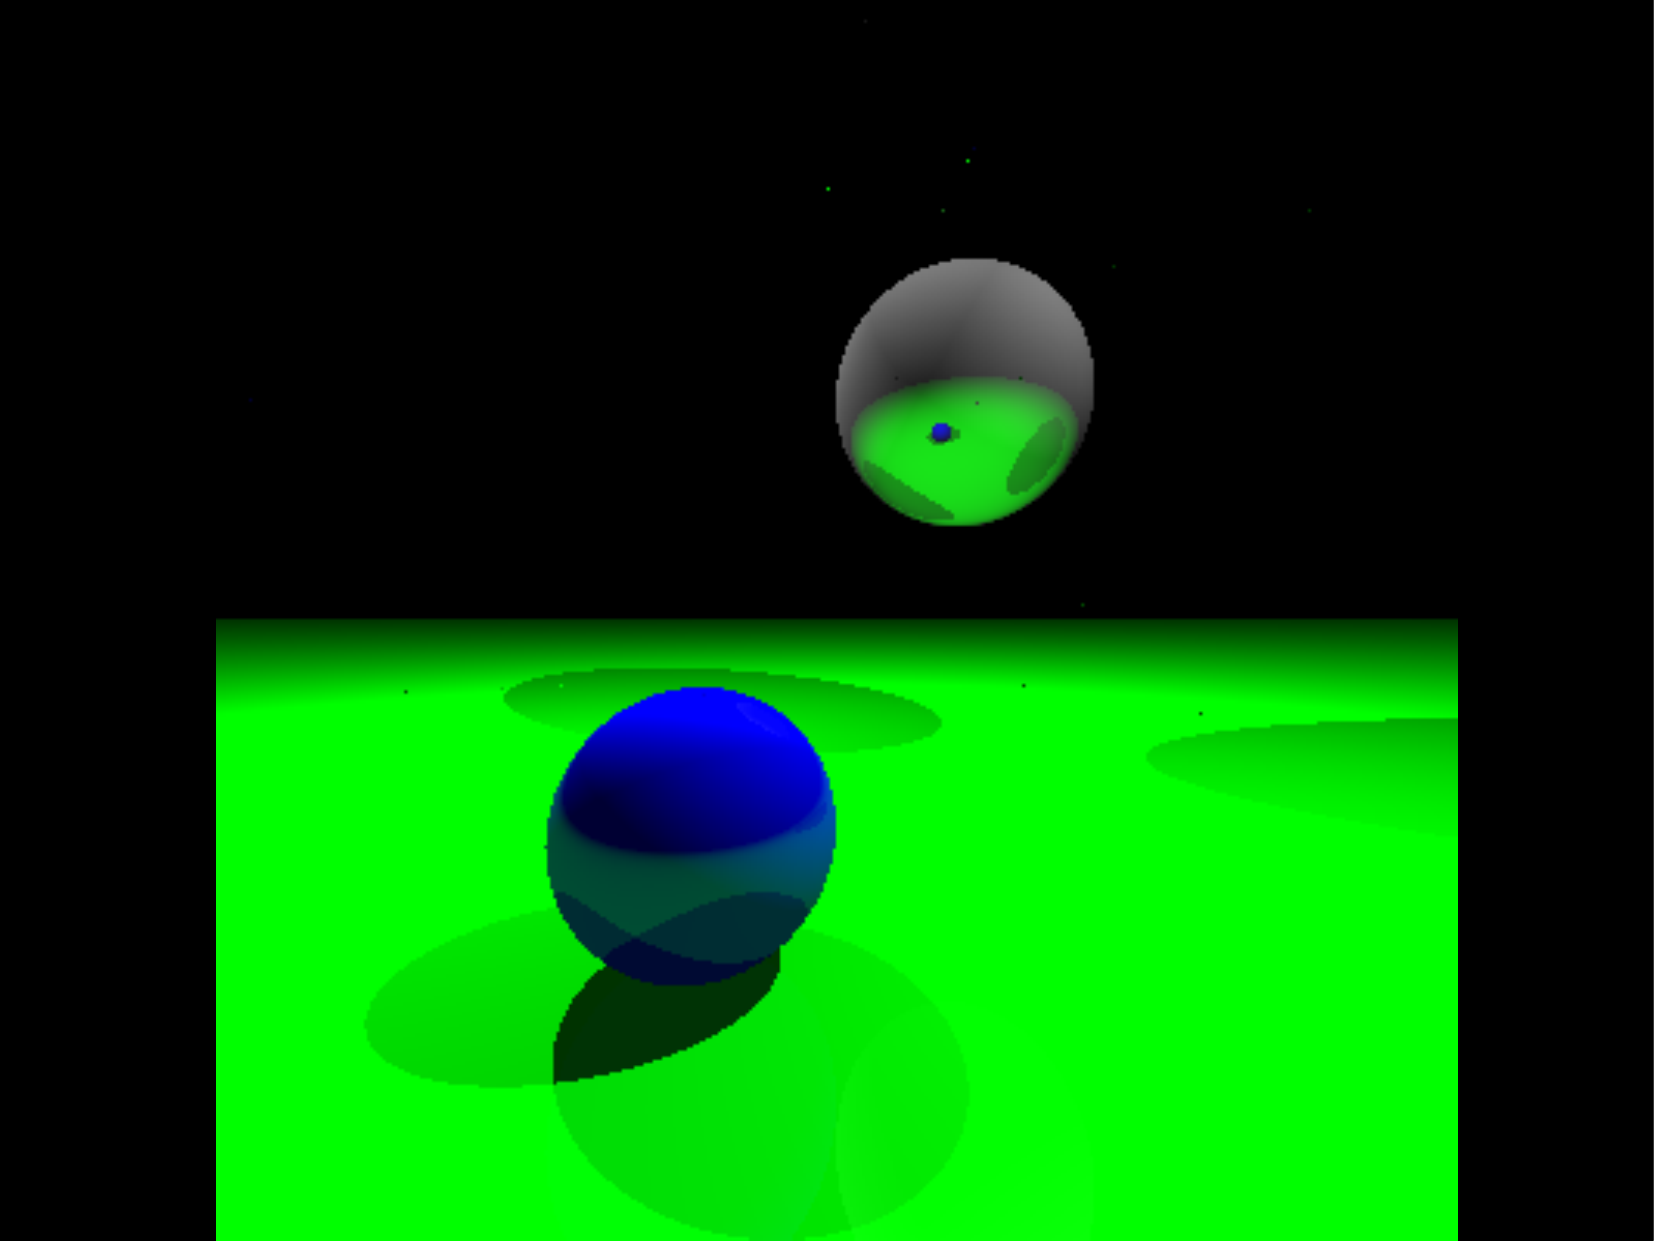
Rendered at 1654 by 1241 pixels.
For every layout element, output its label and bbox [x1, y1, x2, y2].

picture [216, 0, 1458, 1241]
